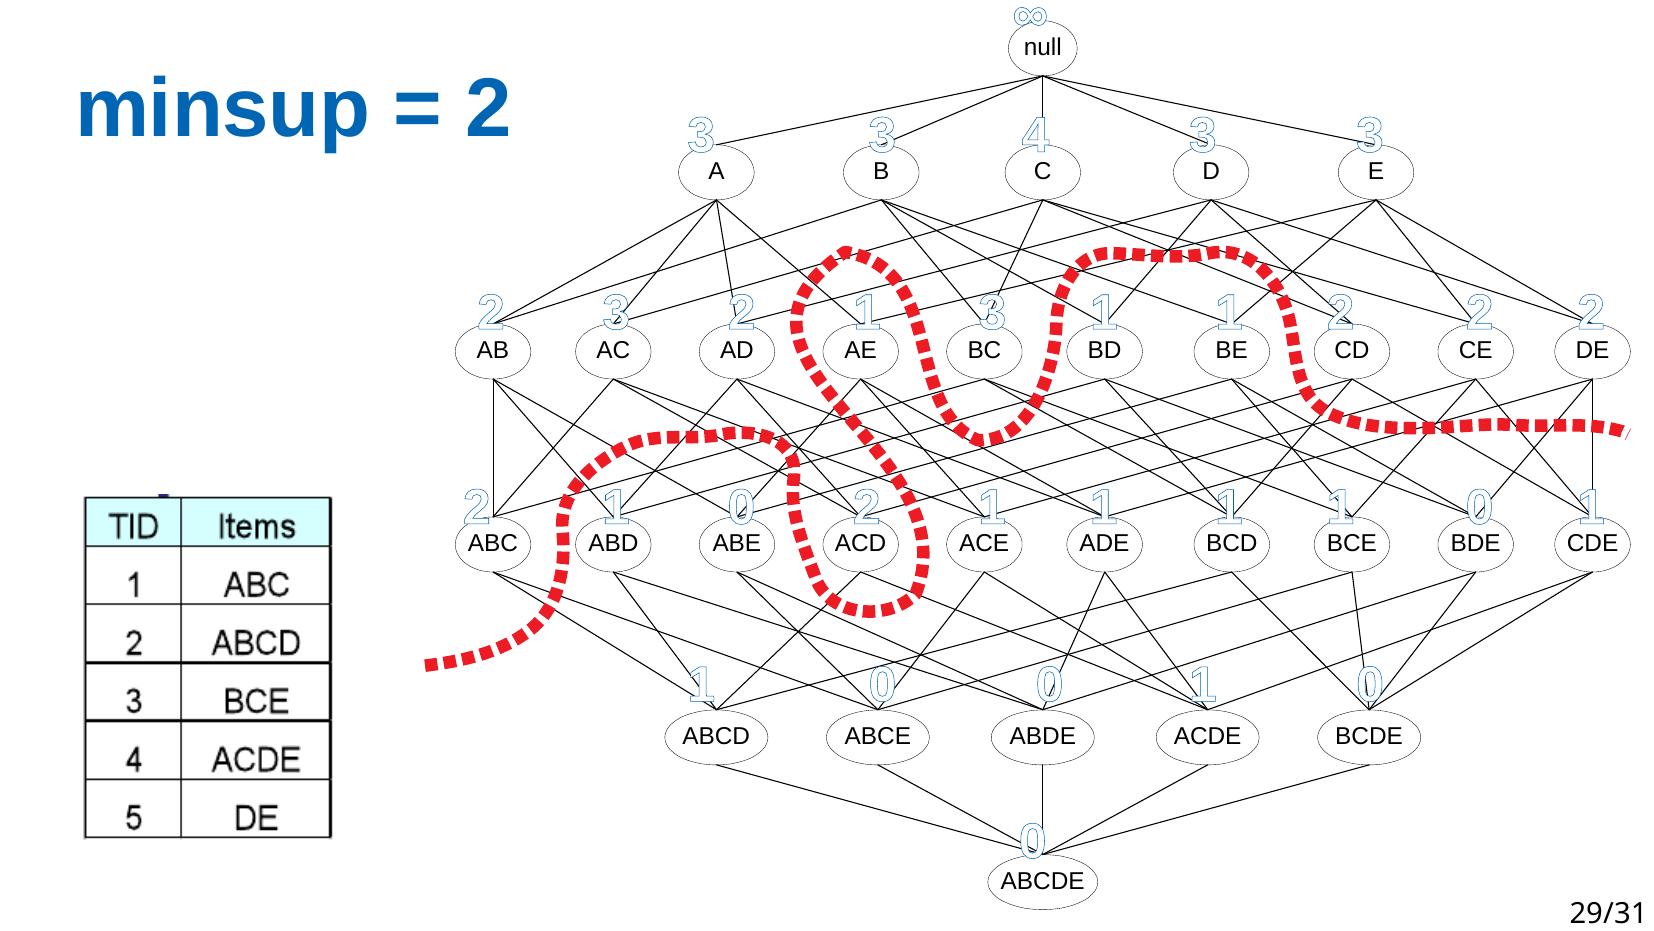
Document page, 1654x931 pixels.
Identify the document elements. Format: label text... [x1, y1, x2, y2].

text_box 2 3 2 1 3 1 1 2 2 2 [448, 276, 1641, 403]
text_box 2 1 0 2 1 1 1 1 0 1 [448, 471, 1647, 598]
text_box 0 [1003, 805, 1097, 877]
text_box 1 0 0 1 0 [672, 648, 1451, 775]
text_box ∞ [997, 0, 1056, 49]
picture [82, 494, 337, 843]
text_box 3 3 4 3 3 [672, 99, 1472, 226]
text_box minsup = 2 [60, 53, 619, 185]
picture [453, 403, 1633, 471]
picture [453, 18, 1633, 276]
picture [453, 598, 1633, 911]
